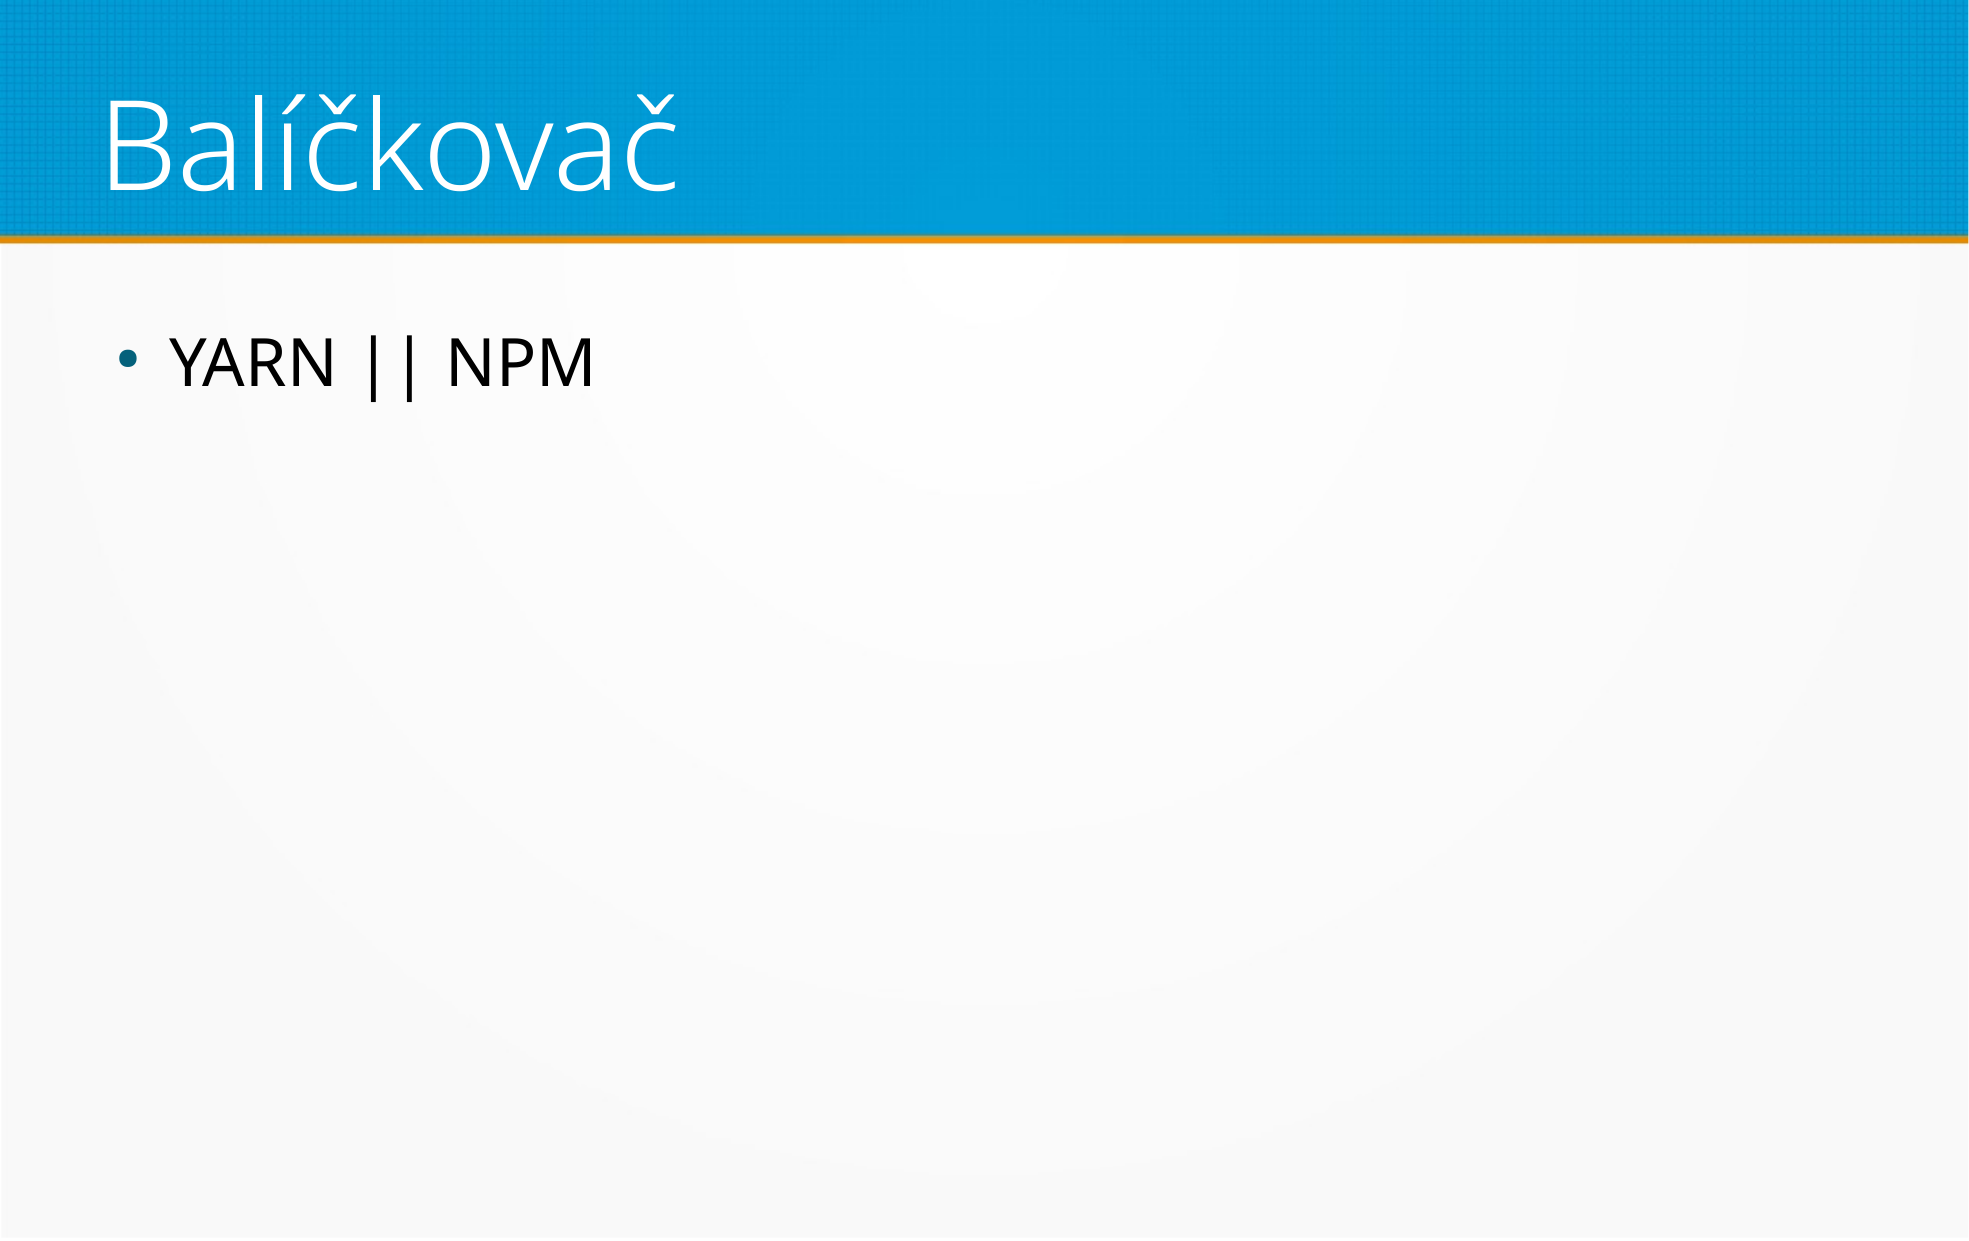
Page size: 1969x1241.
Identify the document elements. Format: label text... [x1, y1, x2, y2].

picture [0, 233, 1969, 1241]
title Balíčkovač [98, 19, 1870, 227]
list YARN || NPM [98, 315, 1861, 1081]
